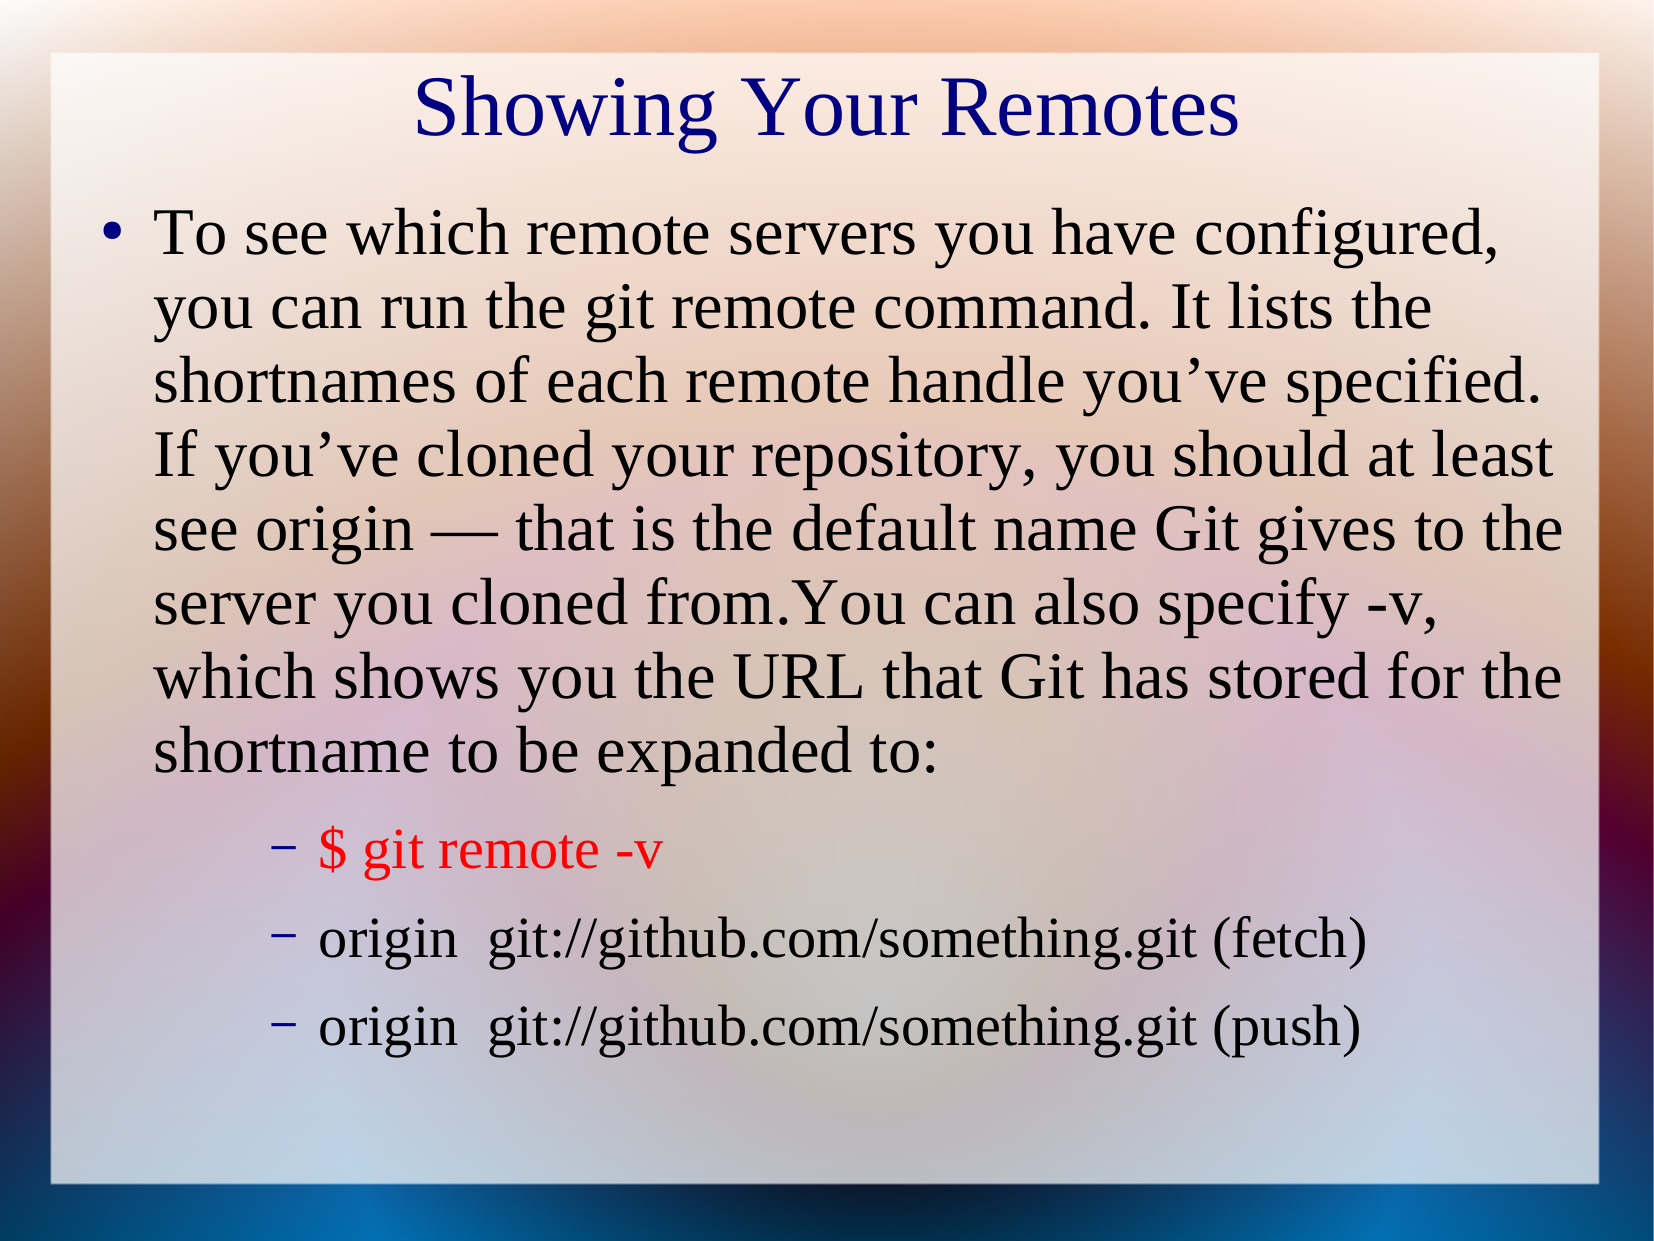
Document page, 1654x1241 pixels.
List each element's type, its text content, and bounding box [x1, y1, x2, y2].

picture [0, 0, 1654, 1241]
title Showing Your Remotes [82, 2, 1571, 195]
list To see which remote servers you have configured, you can run the git remote command. It lists the shortnames of each remote handle you’ve specified. If you’ve cloned your repository, you should at least see origin — that is the default name Git gives to the server you cloned from.You can also specify -v, which shows you the URL that Git has stored for the shortname to be expanded to: $ git remote -v origin git://github.com/something.git (fetch) origin git://github.com/something.git (push) [82, 195, 1571, 1156]
